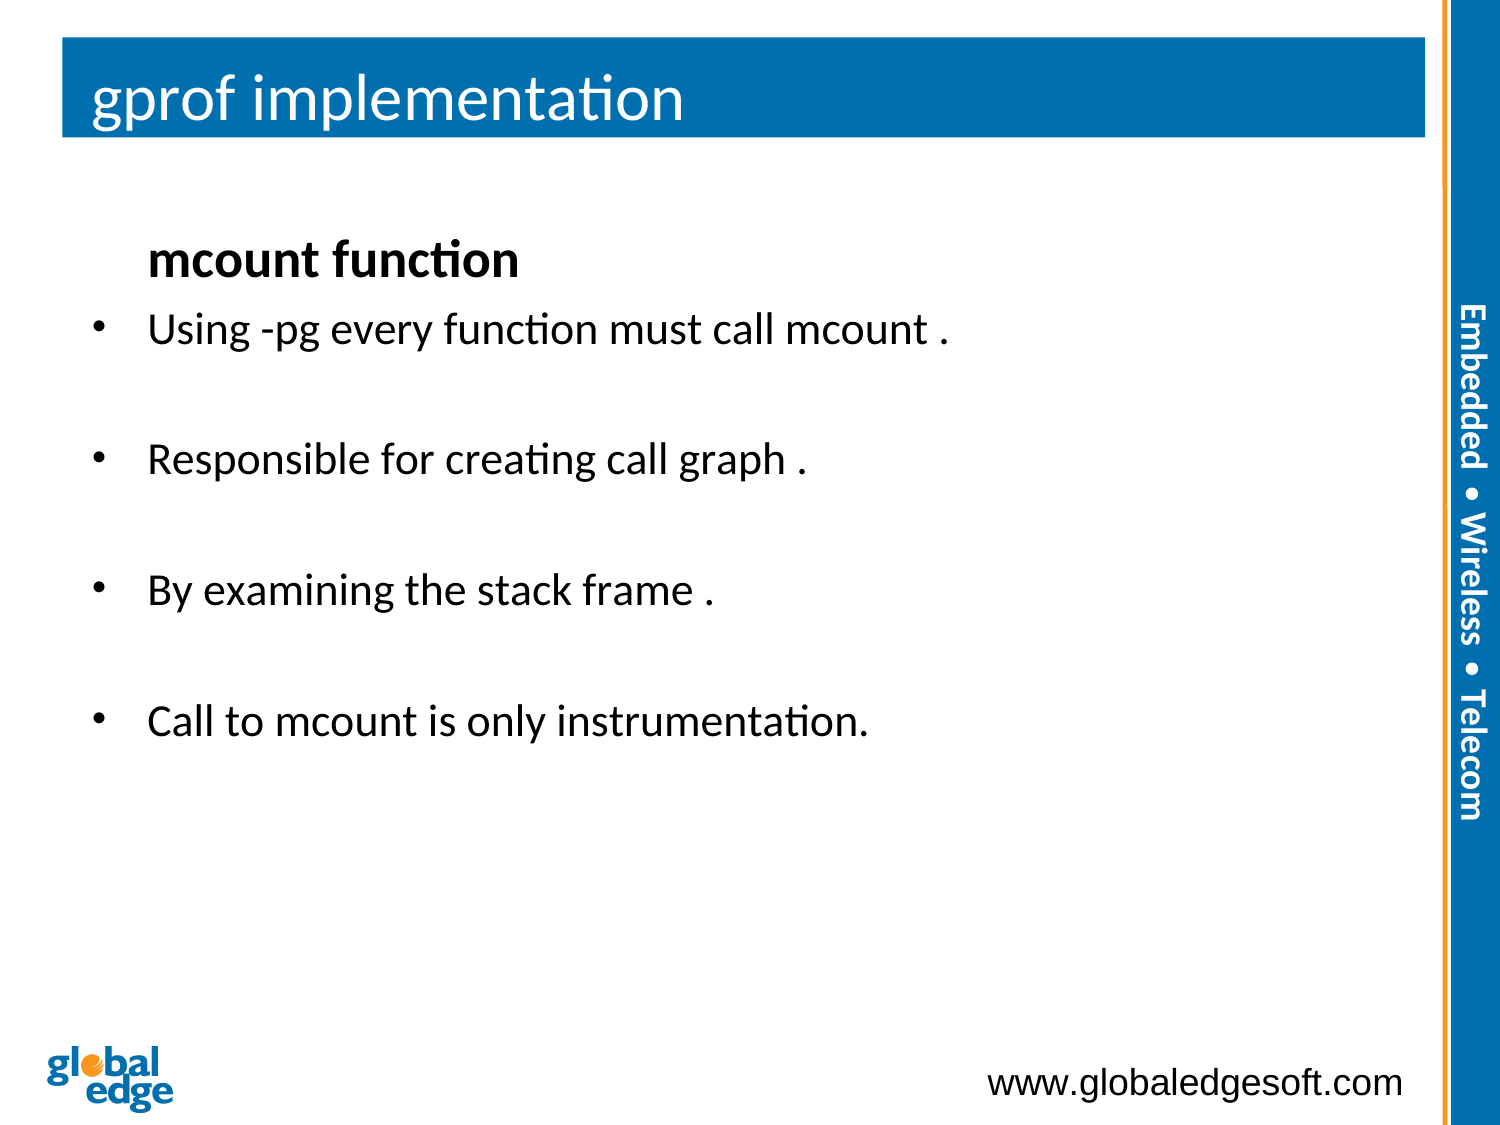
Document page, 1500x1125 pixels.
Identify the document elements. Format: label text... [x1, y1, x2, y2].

picture [34, 1034, 185, 1125]
title gprof implementation [76, 0, 1426, 149]
list mcount function Using -pg every function must call mcount . Responsible for creating call graph . By examining the stack frame . Call to mcount is only instrumentation. [76, 149, 1426, 1025]
